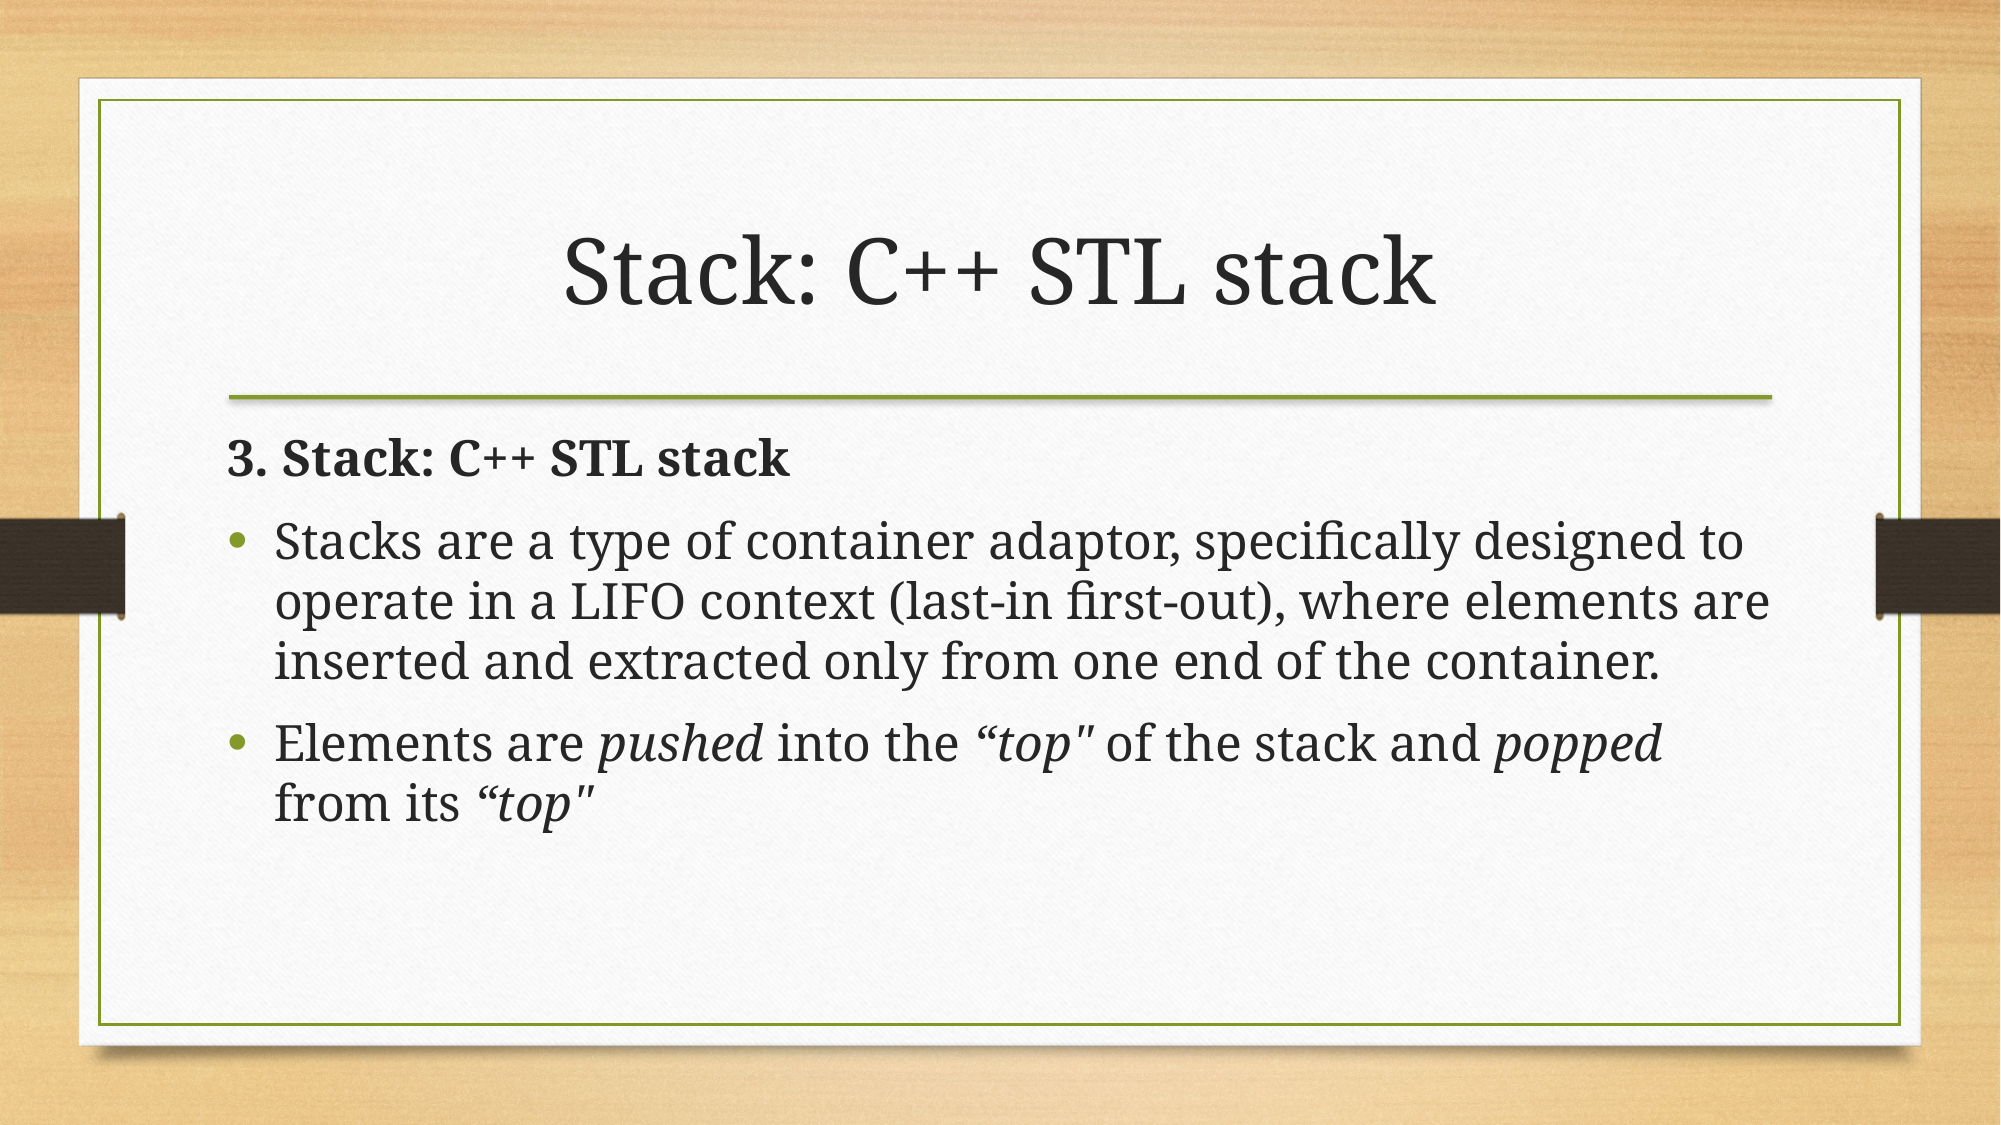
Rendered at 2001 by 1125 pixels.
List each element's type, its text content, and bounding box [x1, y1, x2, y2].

picture [0, 0, 2001, 1125]
text_box 3. Stack: C++ STL stack Stacks are a type of container adaptor, specifically designed to operate in a LIFO context (last-in first-out), where elements are inserted and extracted only from one end of the container. Elements are pushed into the “top" of the stack and popped from its “top" [212, 419, 1788, 964]
text_box Stack: C++ STL stack [212, 161, 1788, 375]
